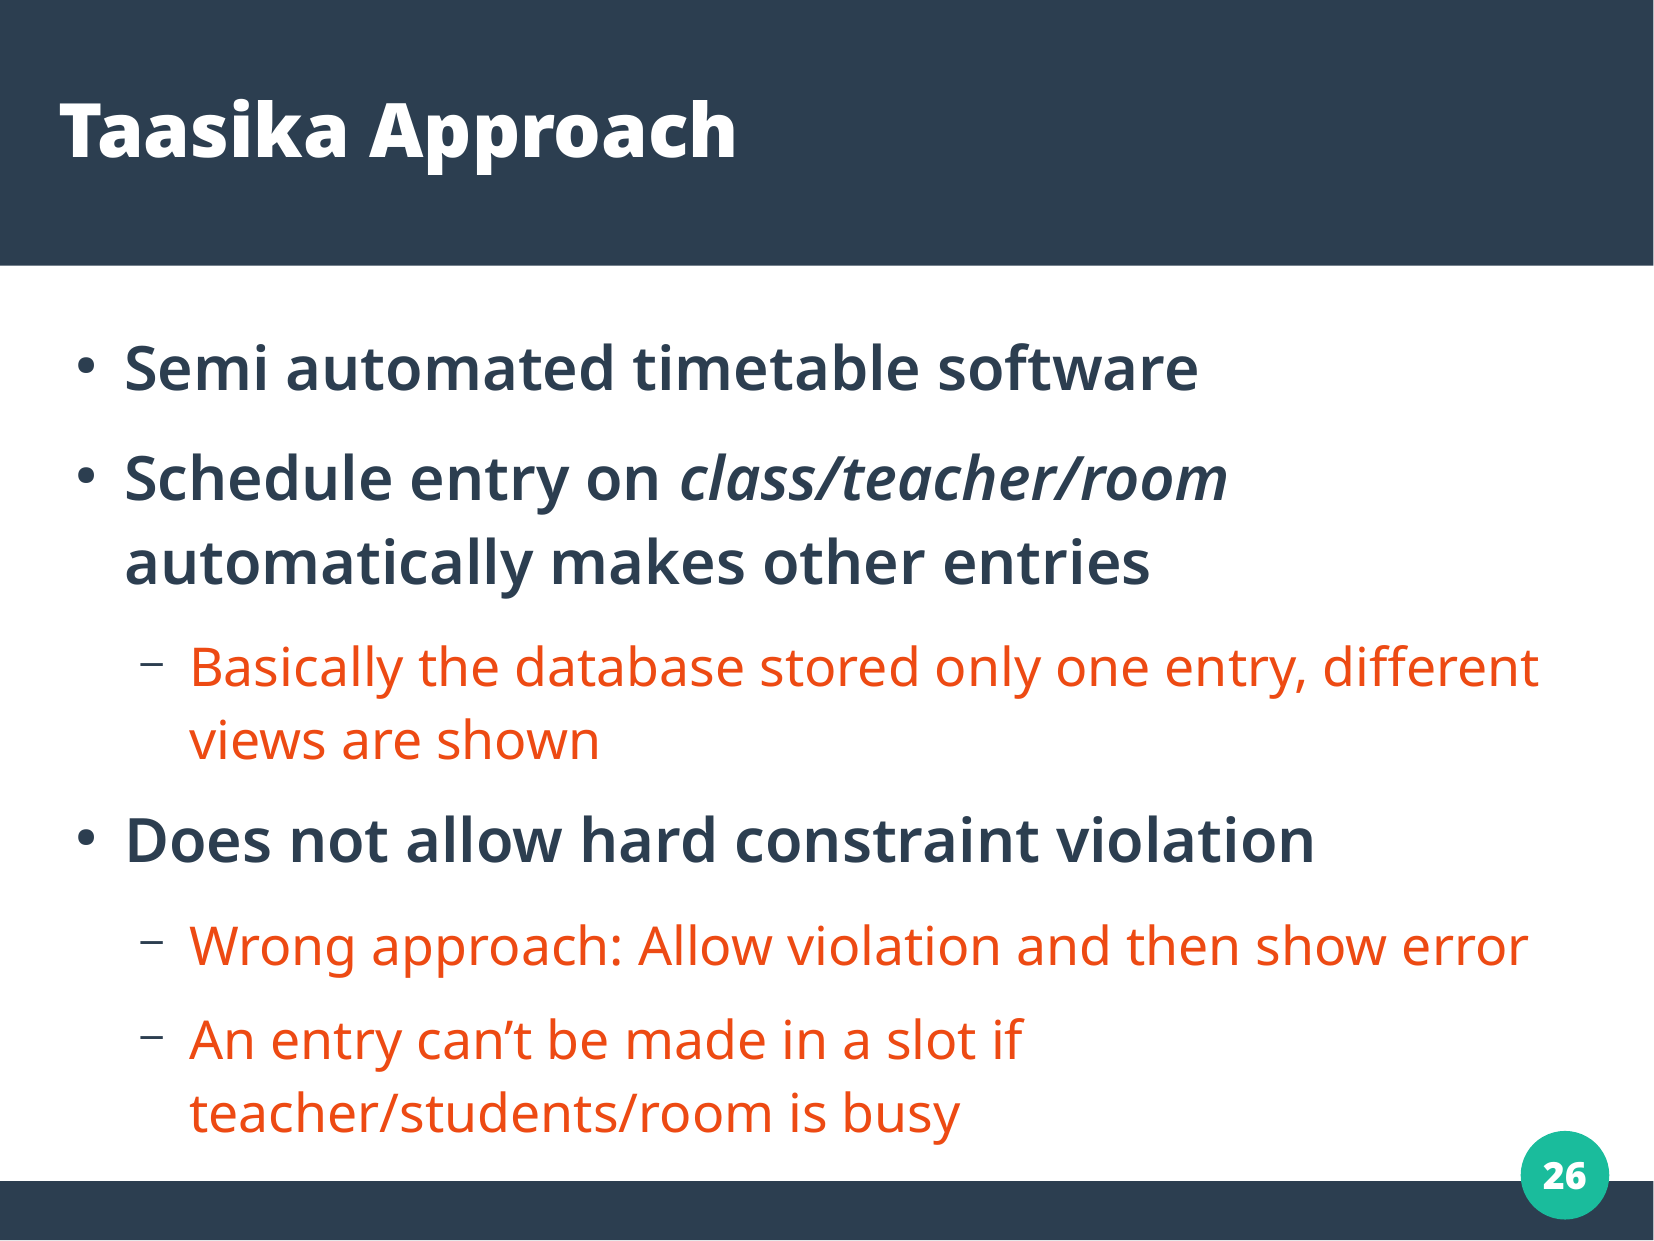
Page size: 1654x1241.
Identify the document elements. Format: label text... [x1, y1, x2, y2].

title Taasika Approach [59, 49, 1595, 207]
list Semi automated timetable software Schedule entry on class/teacher/room automatically makes other entries Basically the database stored only one entry, different views are shown Does not allow hard constraint violation Wrong approach: Allow violation and then show error An entry can’t be made in a slot if teacher/students/room is busy [59, 324, 1595, 1152]
